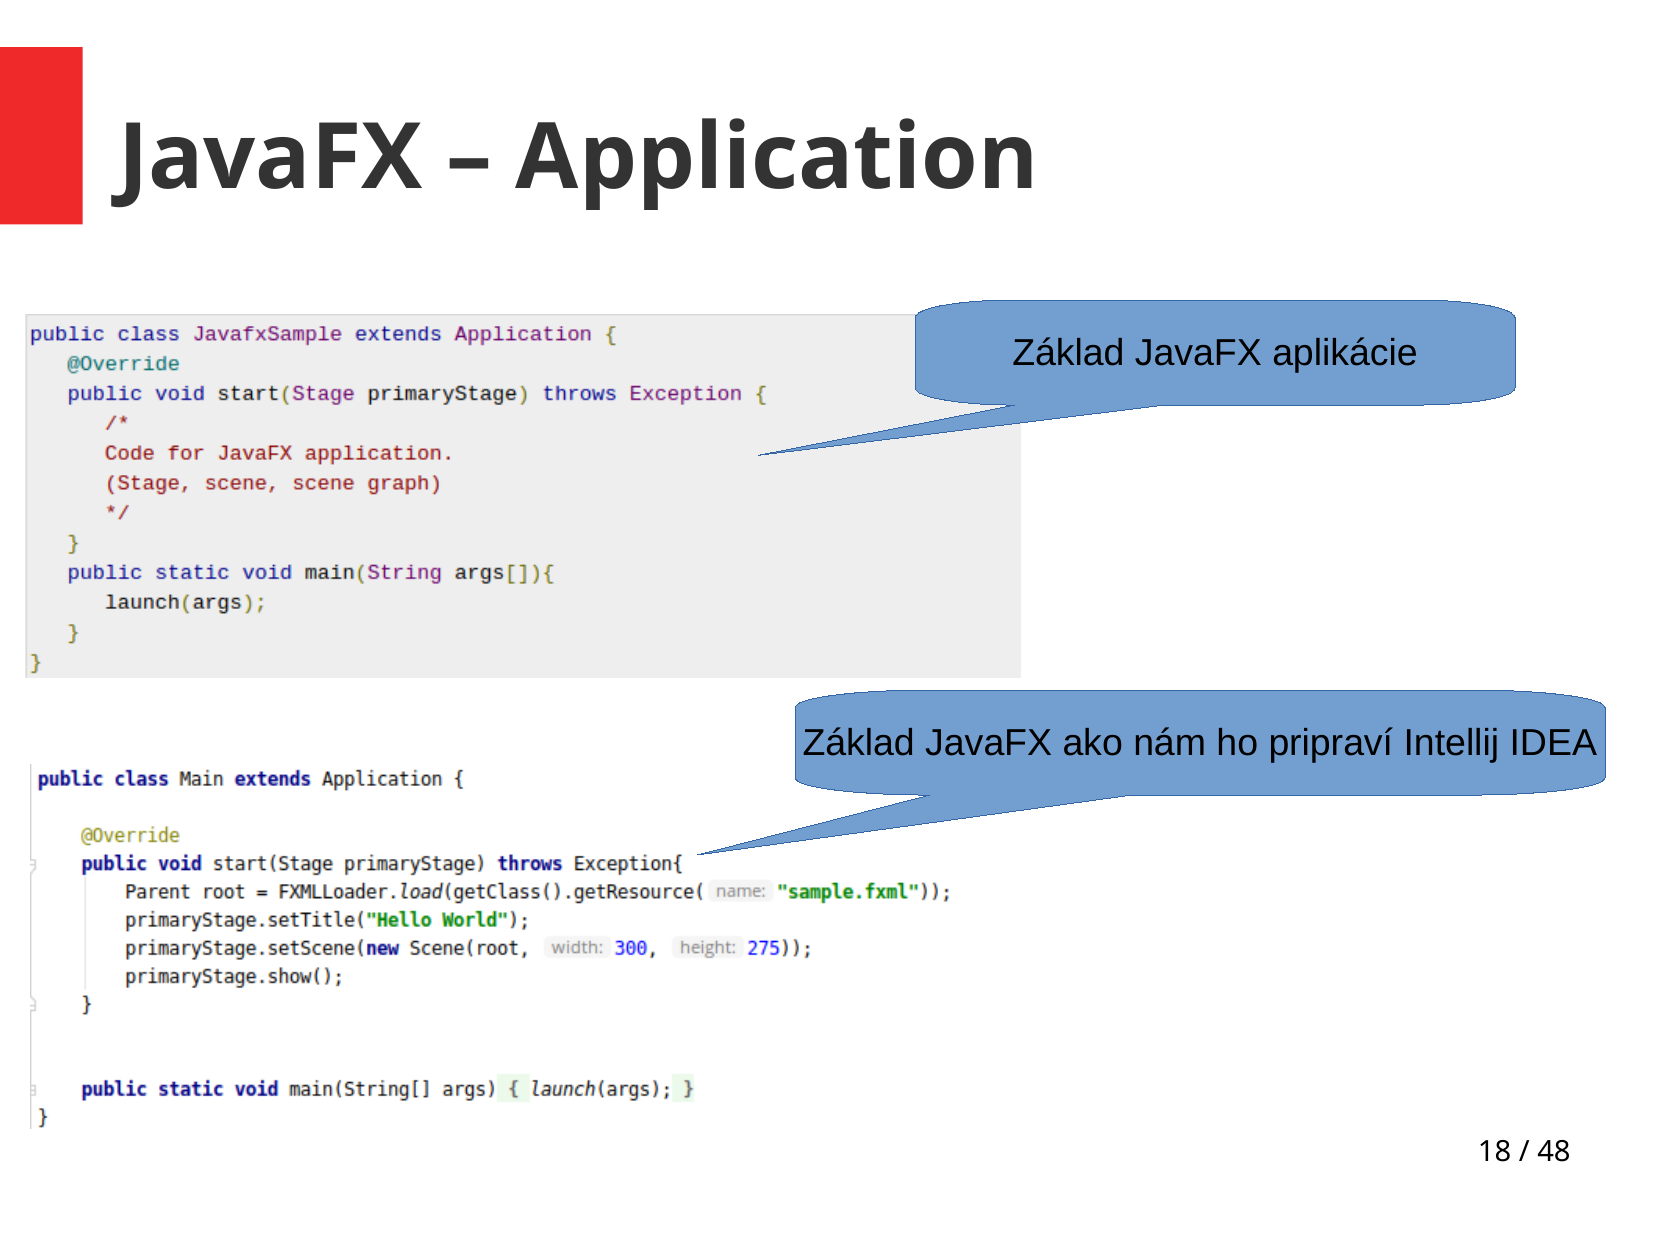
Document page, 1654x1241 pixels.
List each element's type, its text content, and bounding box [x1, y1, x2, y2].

picture [30, 764, 988, 1130]
title JavaFX – Application [118, 49, 1571, 257]
text_box Základ JavaFX ako nám ho pripraví Intellij IDEA [697, 690, 1606, 855]
picture [21, 314, 1021, 678]
text_box Základ JavaFX aplikácie [758, 300, 1516, 456]
